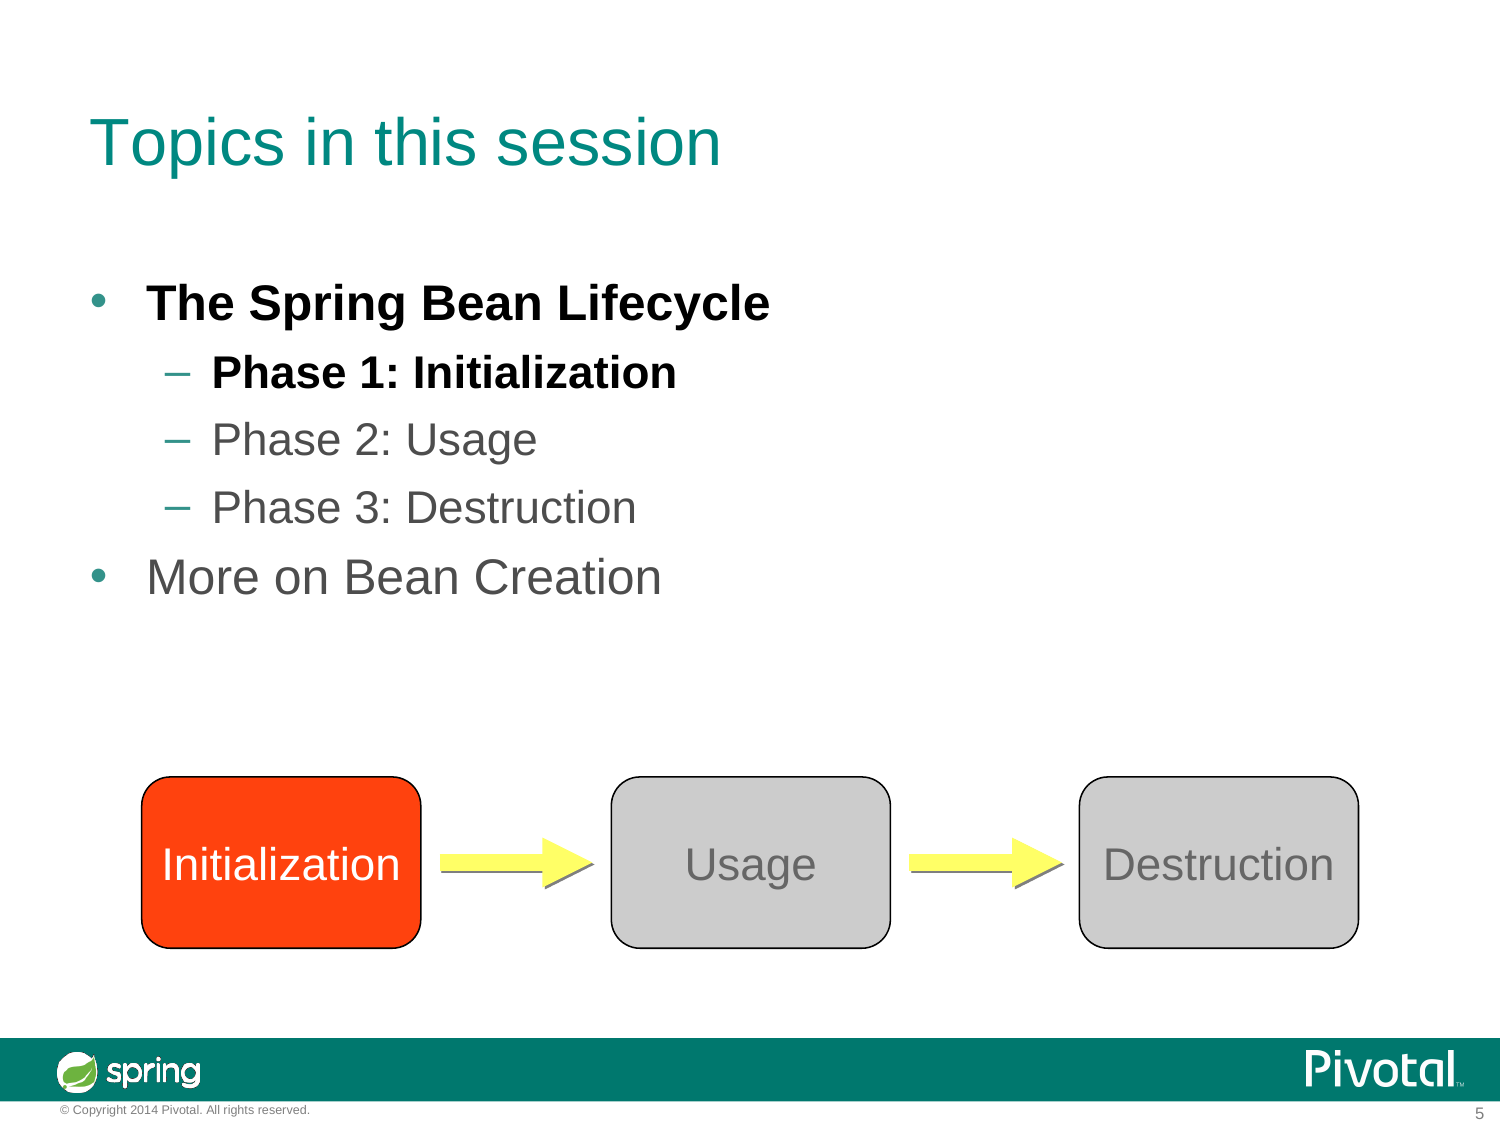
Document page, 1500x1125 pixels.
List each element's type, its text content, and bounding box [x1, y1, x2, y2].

text_box Destruction [1079, 776, 1359, 949]
picture [32, 1041, 210, 1103]
text_box Usage [611, 776, 891, 949]
text_box Initialization [141, 776, 421, 949]
list The Spring Bean Lifecycle Phase 1: Initialization Phase 2: Usage Phase 3: Destruction More on Bean Creation [75, 262, 1426, 628]
picture [1306, 1050, 1464, 1087]
title Topics in this session [75, 45, 1426, 233]
